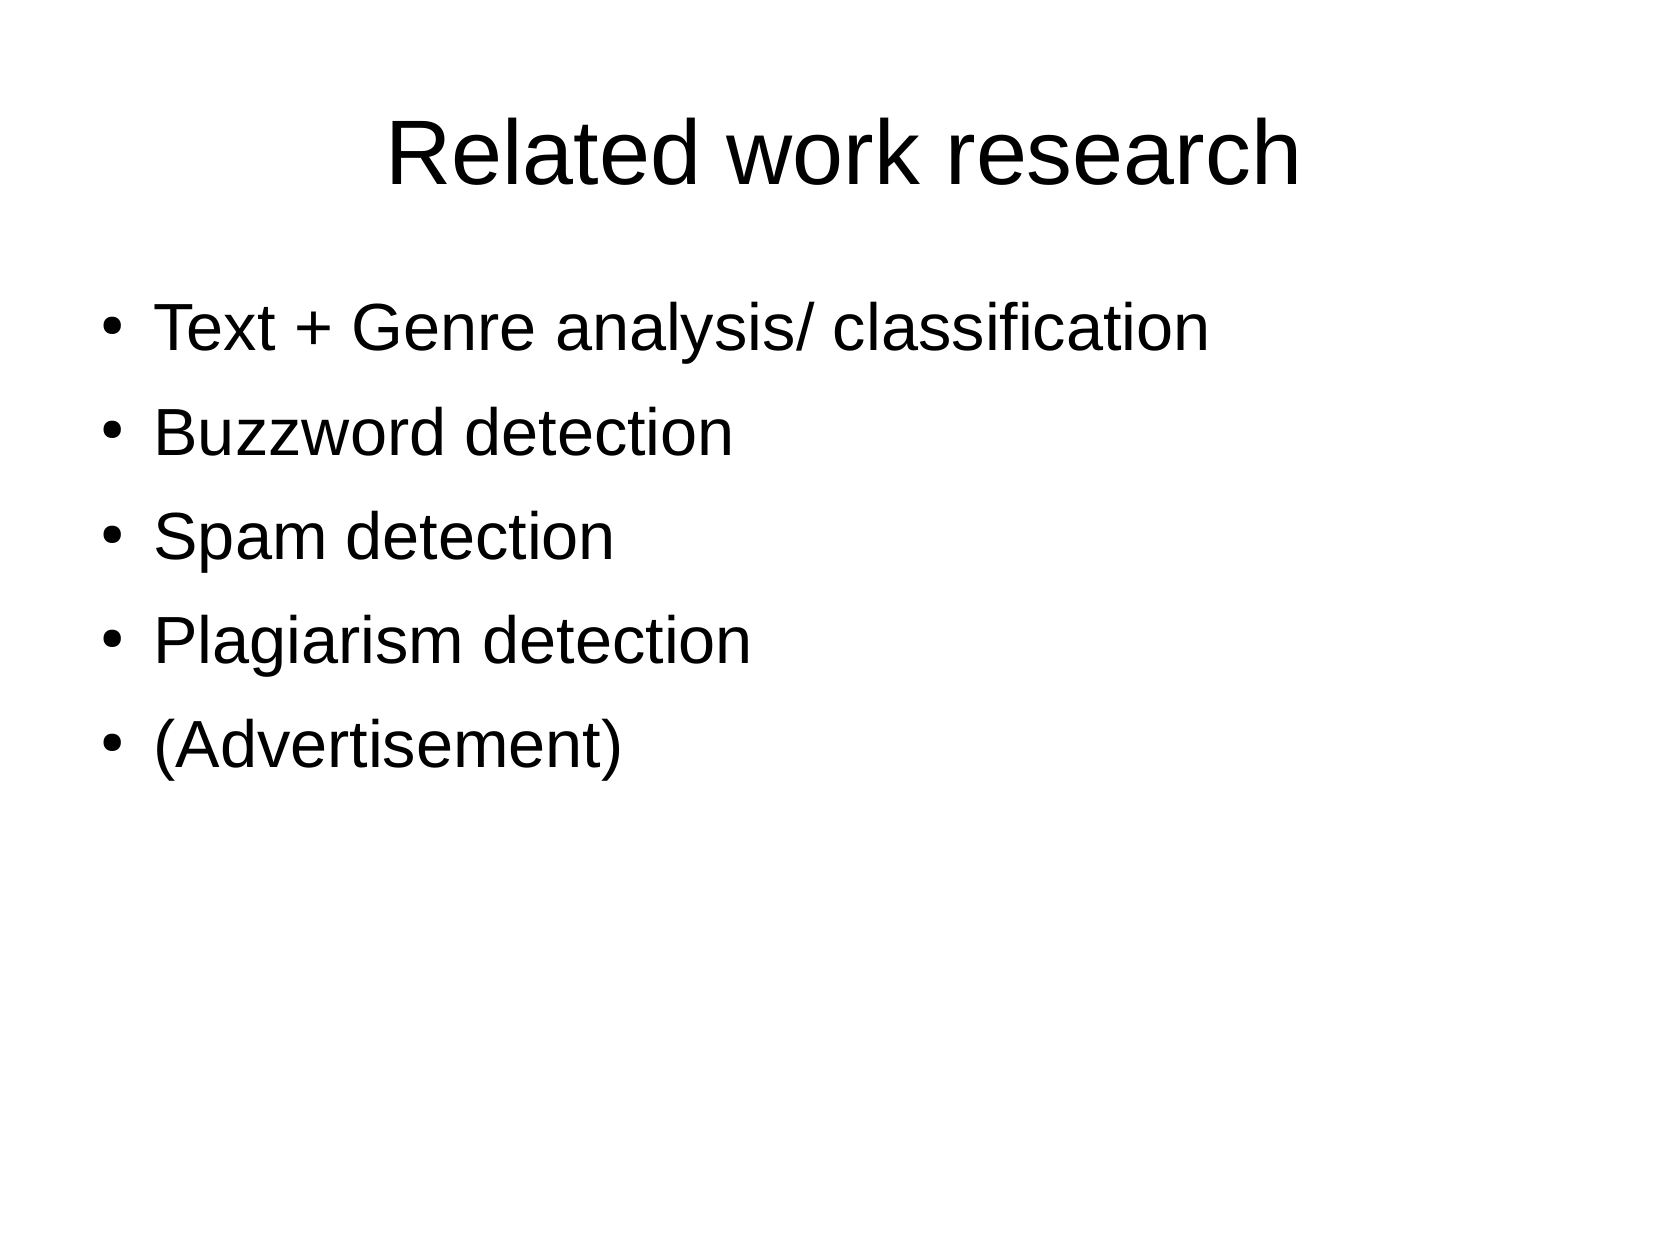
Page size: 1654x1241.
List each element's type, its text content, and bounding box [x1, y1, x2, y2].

list Text + Genre analysis/ classification Buzzword detection Spam detection Plagiarism detection (Advertisement) [82, 290, 1571, 1010]
title Related work research [82, 49, 1571, 257]
